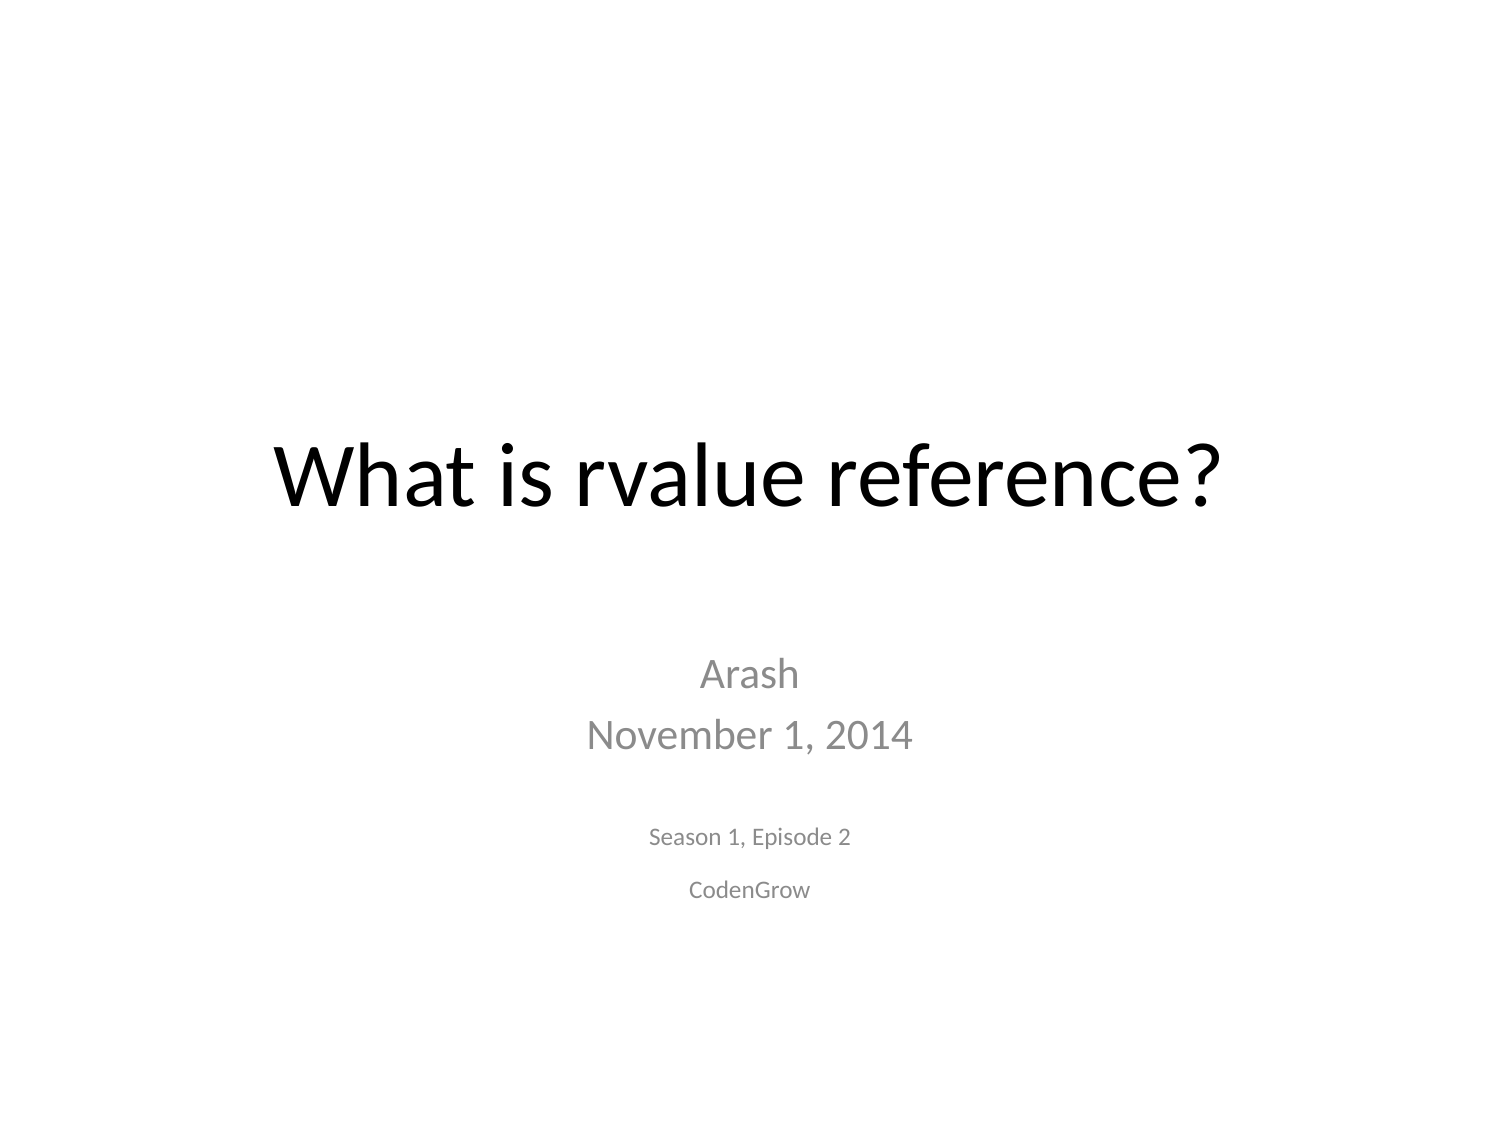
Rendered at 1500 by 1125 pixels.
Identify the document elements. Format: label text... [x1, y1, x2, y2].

title What is rvalue reference? [112, 349, 1388, 591]
subtitle Arash November 1, 2014 Season 1, Episode 2 CodenGrow [225, 637, 1275, 925]
